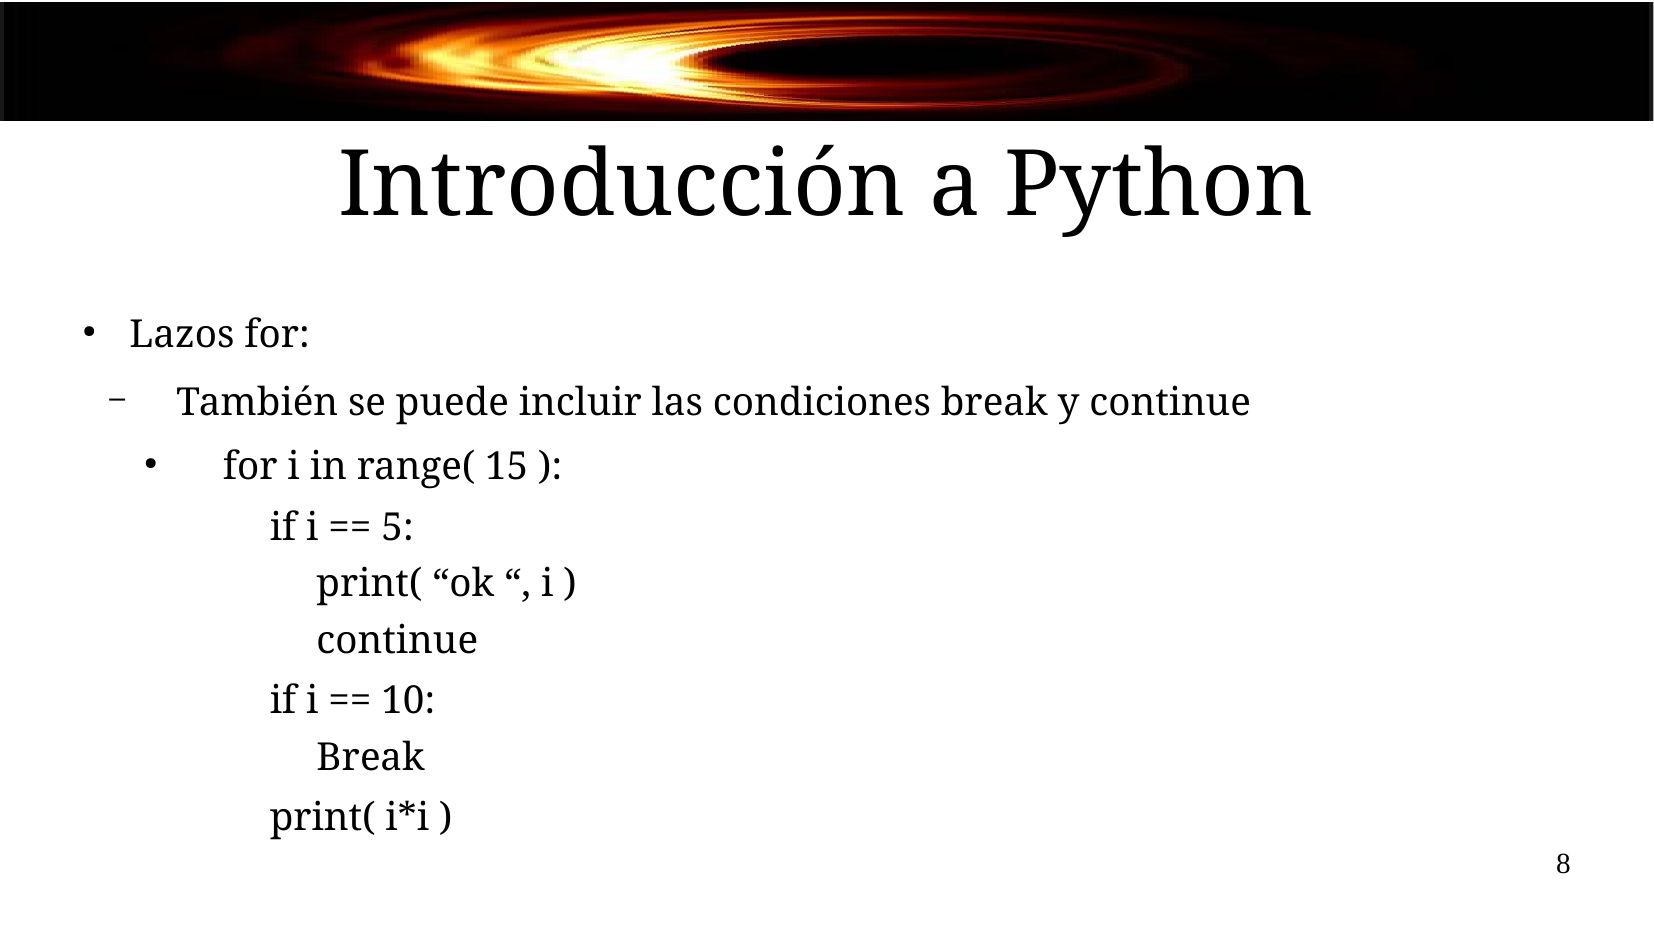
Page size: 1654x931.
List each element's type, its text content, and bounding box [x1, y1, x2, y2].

title Introducción a Python [82, 121, 1571, 258]
list Lazos for: También se puede incluir las condiciones break y continue for i in range( 15 ): if i == 5: print( “ok “, i ) continue if i == 10: Break print( i*i ) [82, 306, 1571, 846]
picture [0, 2, 1654, 121]
